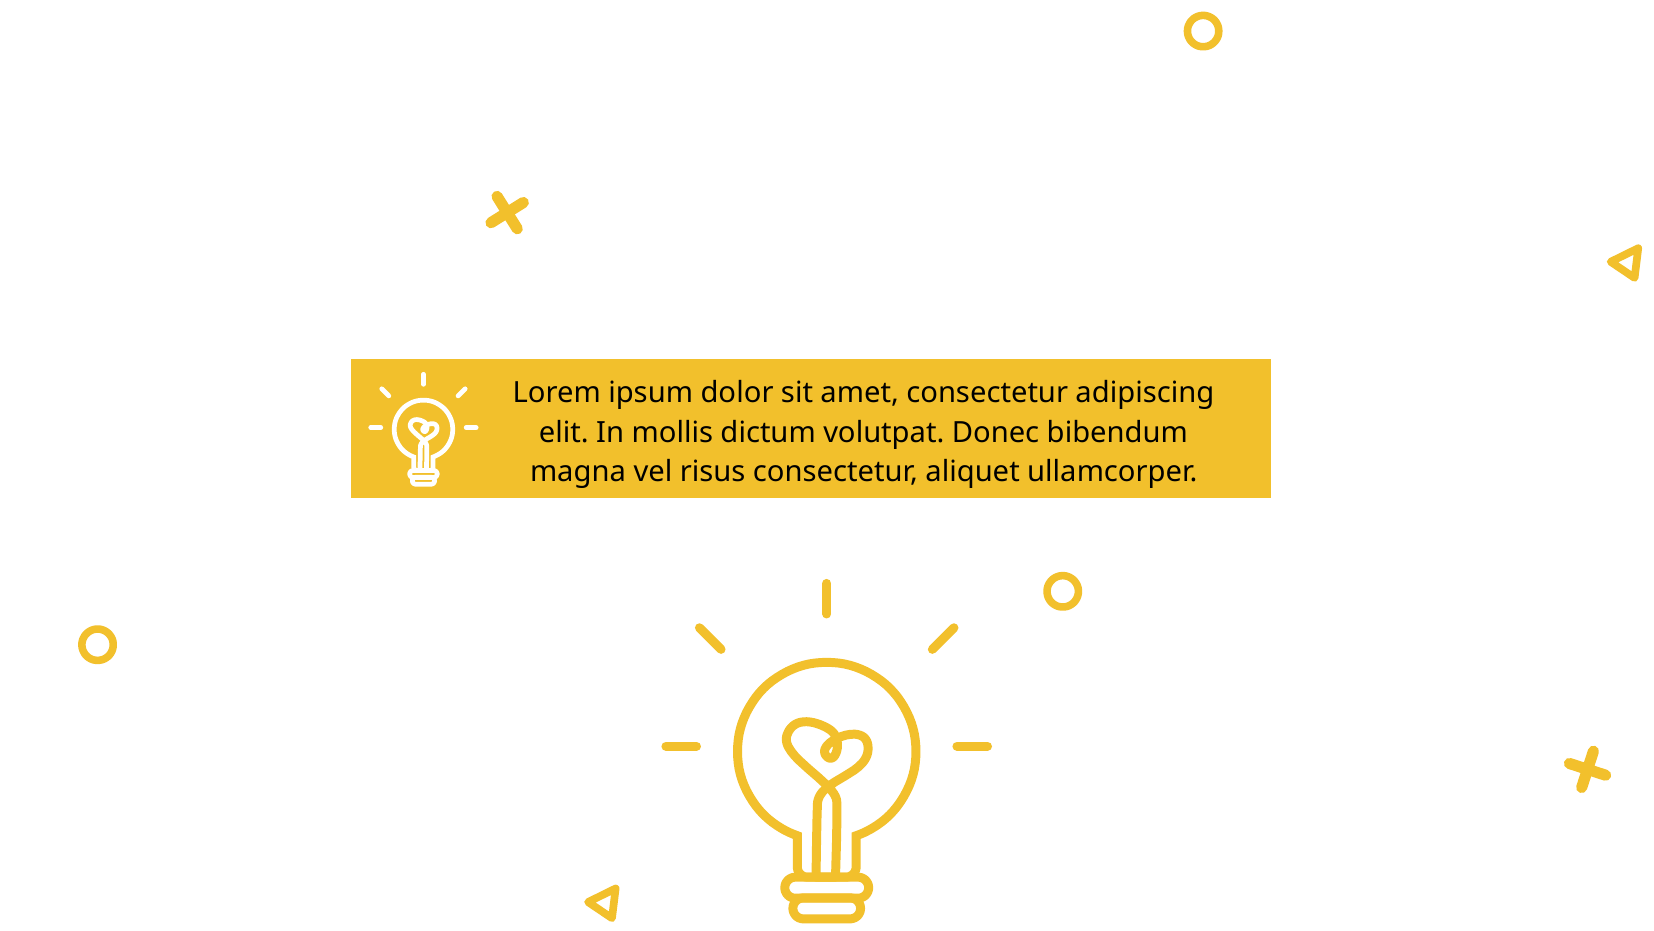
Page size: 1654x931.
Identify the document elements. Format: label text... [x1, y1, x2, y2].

text_box Lorem ipsum dolor sit amet, consectetur adipiscing elit. In mollis dictum volutpat. Donec bibendum magna vel risus consectetur, aliquet ullamcorper. [487, 339, 1241, 523]
